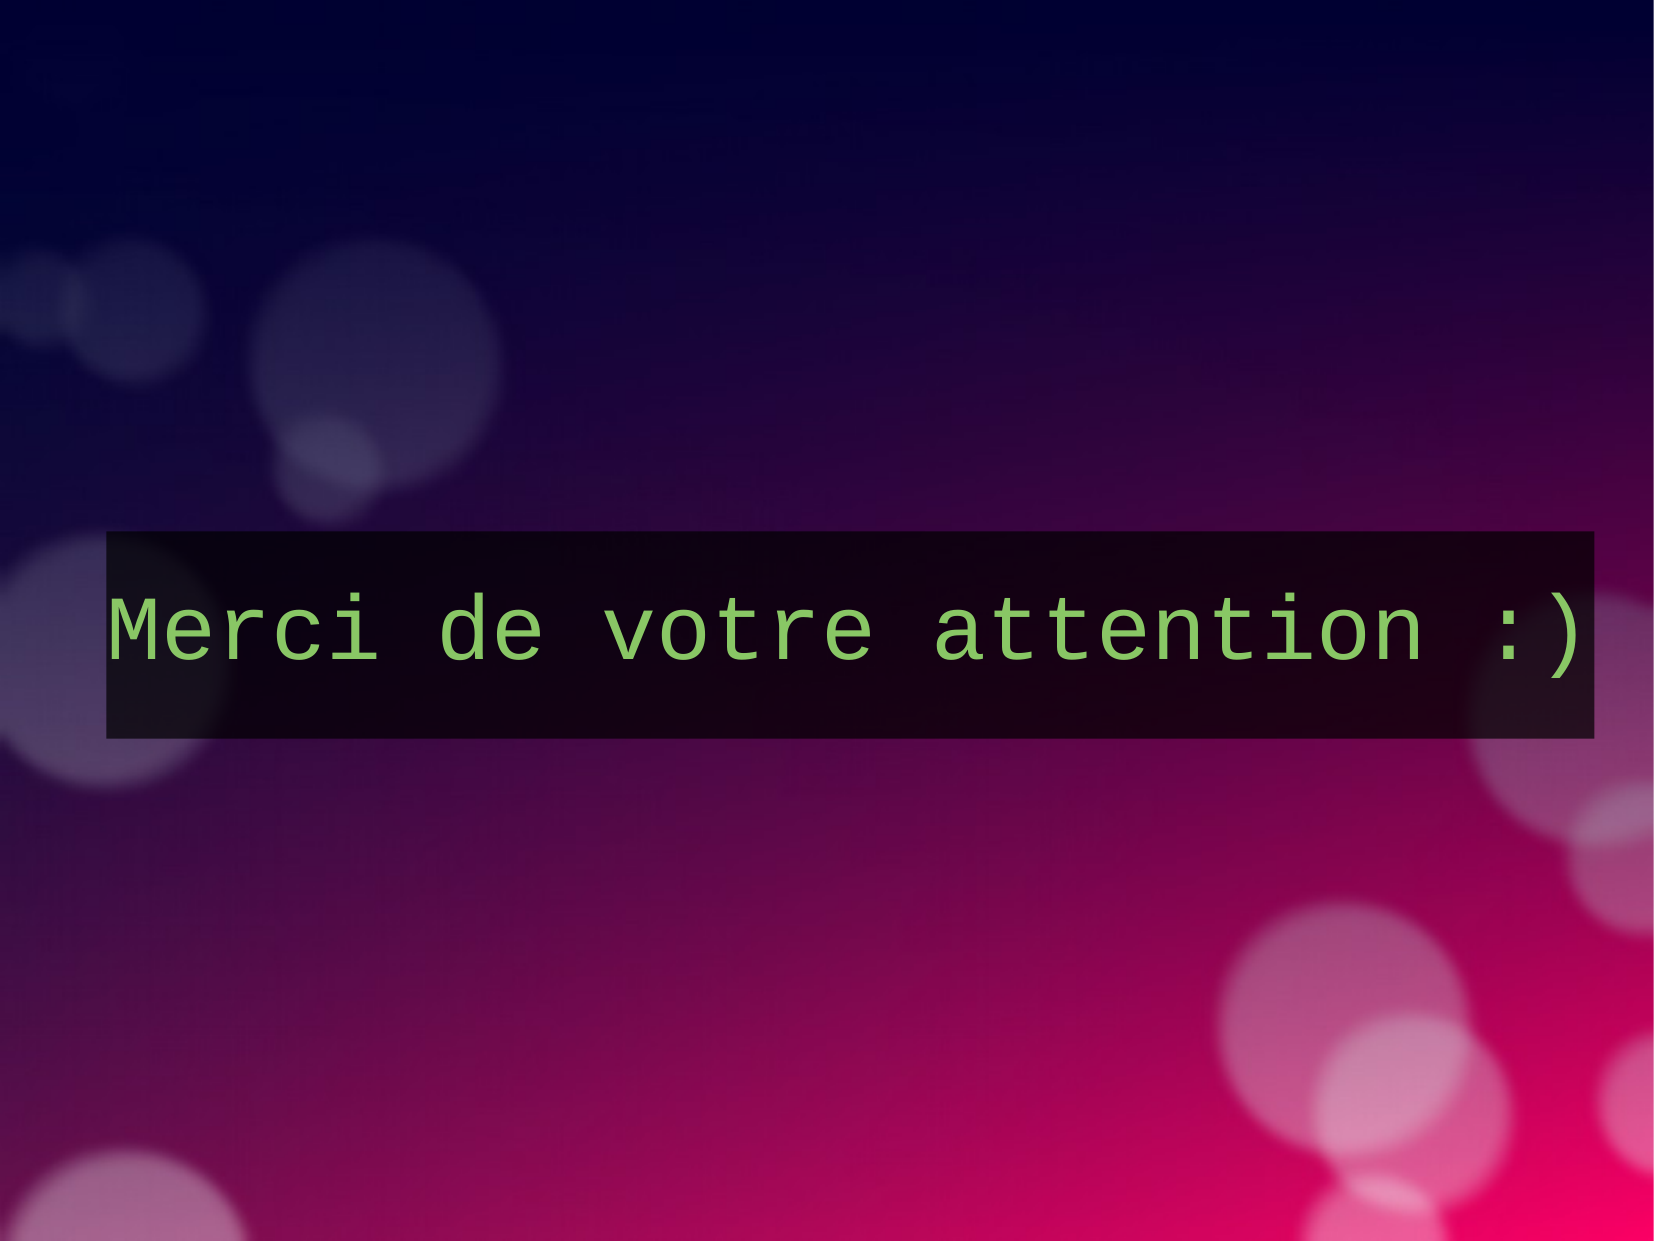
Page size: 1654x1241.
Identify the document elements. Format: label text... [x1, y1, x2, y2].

title Merci de votre attention :) [106, 531, 1595, 739]
picture [0, 0, 1654, 1241]
